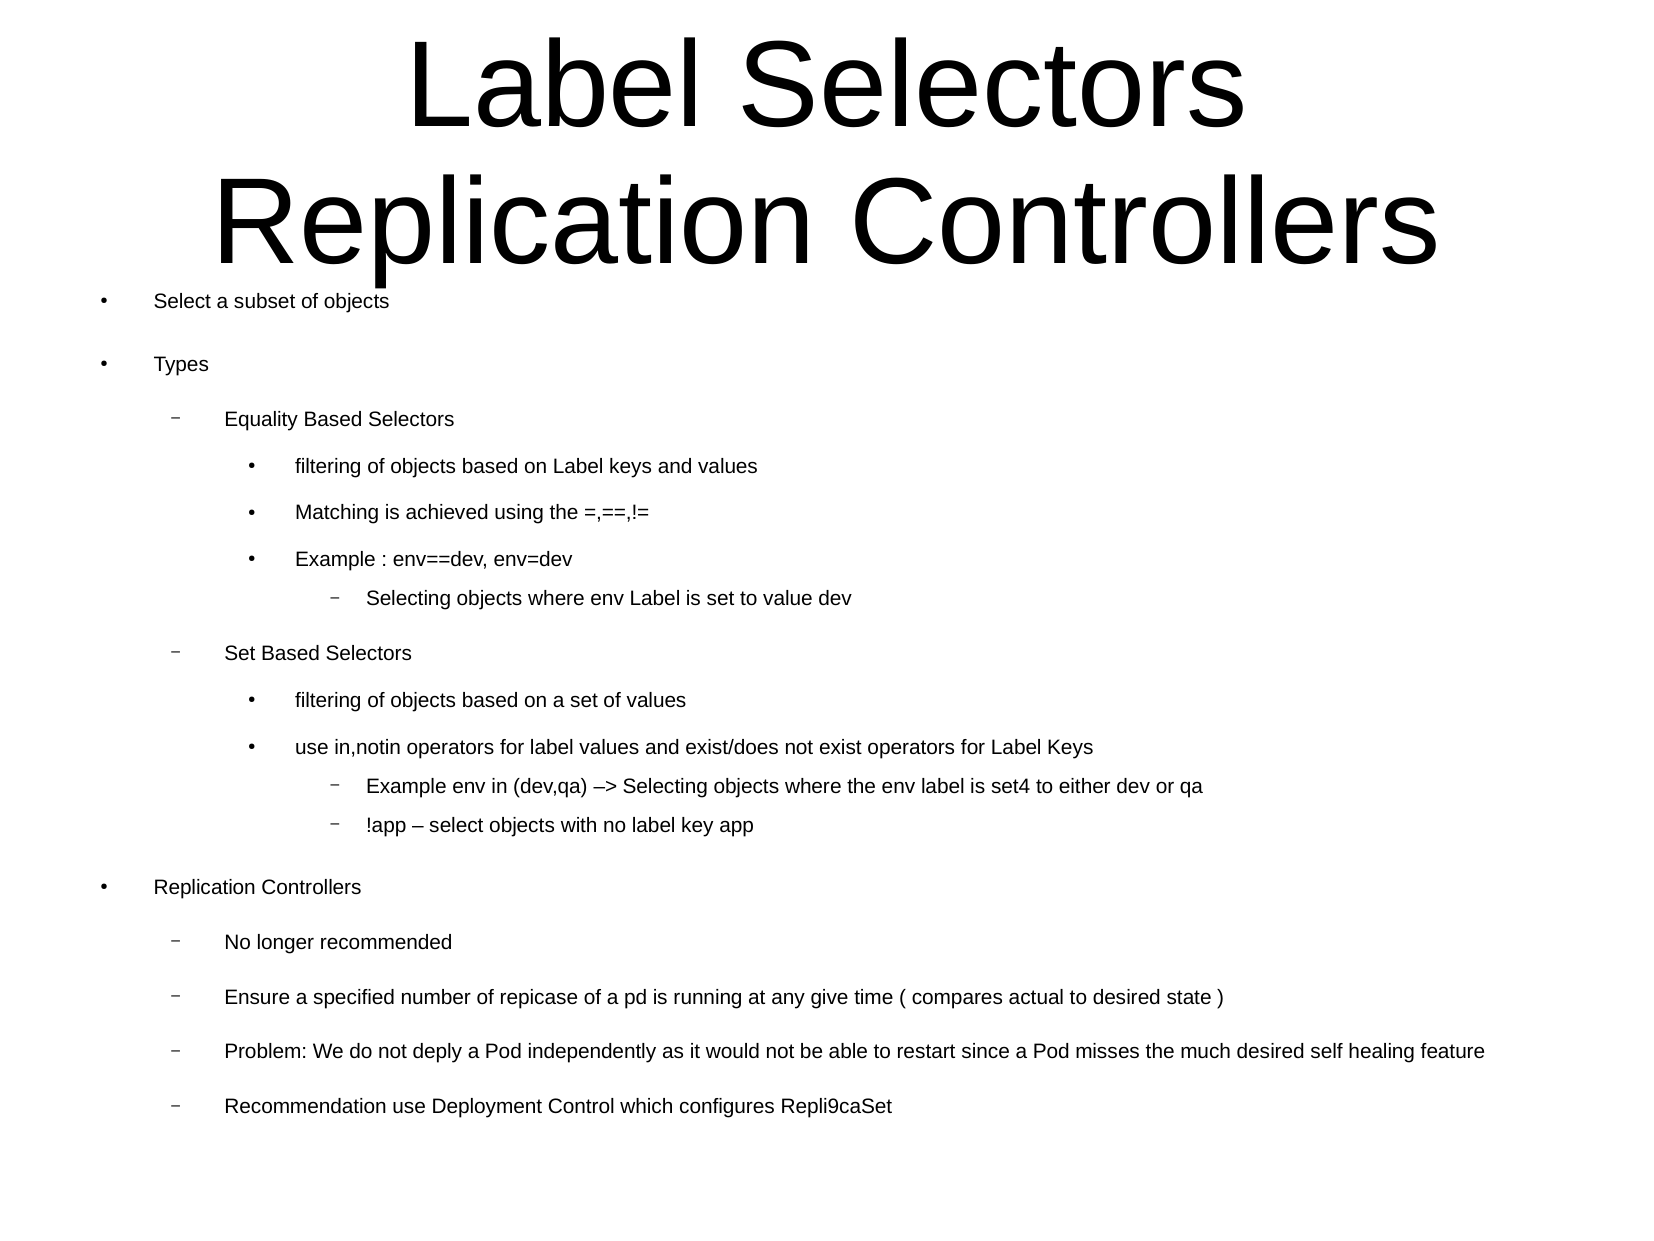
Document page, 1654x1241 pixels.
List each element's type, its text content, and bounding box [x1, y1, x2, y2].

title Label Selectors Replication Controllers [82, 16, 1571, 290]
list Select a subset of objects Types Equality Based Selectors filtering of objects based on Label keys and values Matching is achieved using the =,==,!= Example : env==dev, env=dev Selecting objects where env Label is set to value dev Set Based Selectors filtering of objects based on a set of values use in,notin operators for label values and exist/does not exist operators for Label Keys Example env in (dev,qa) –> Selecting objects where the env label is set4 to either dev or qa !app – select objects with no label key app Replication Controllers No longer recommended Ensure a specified number of repicase of a pd is running at any give time ( compares actual to desired state ) Problem: We do not deply a Pod independently as it would not be able to restart since a Pod misses the much desired self healing feature Recommendation use Deployment Control which configures Repli9caSet [82, 290, 1621, 1216]
